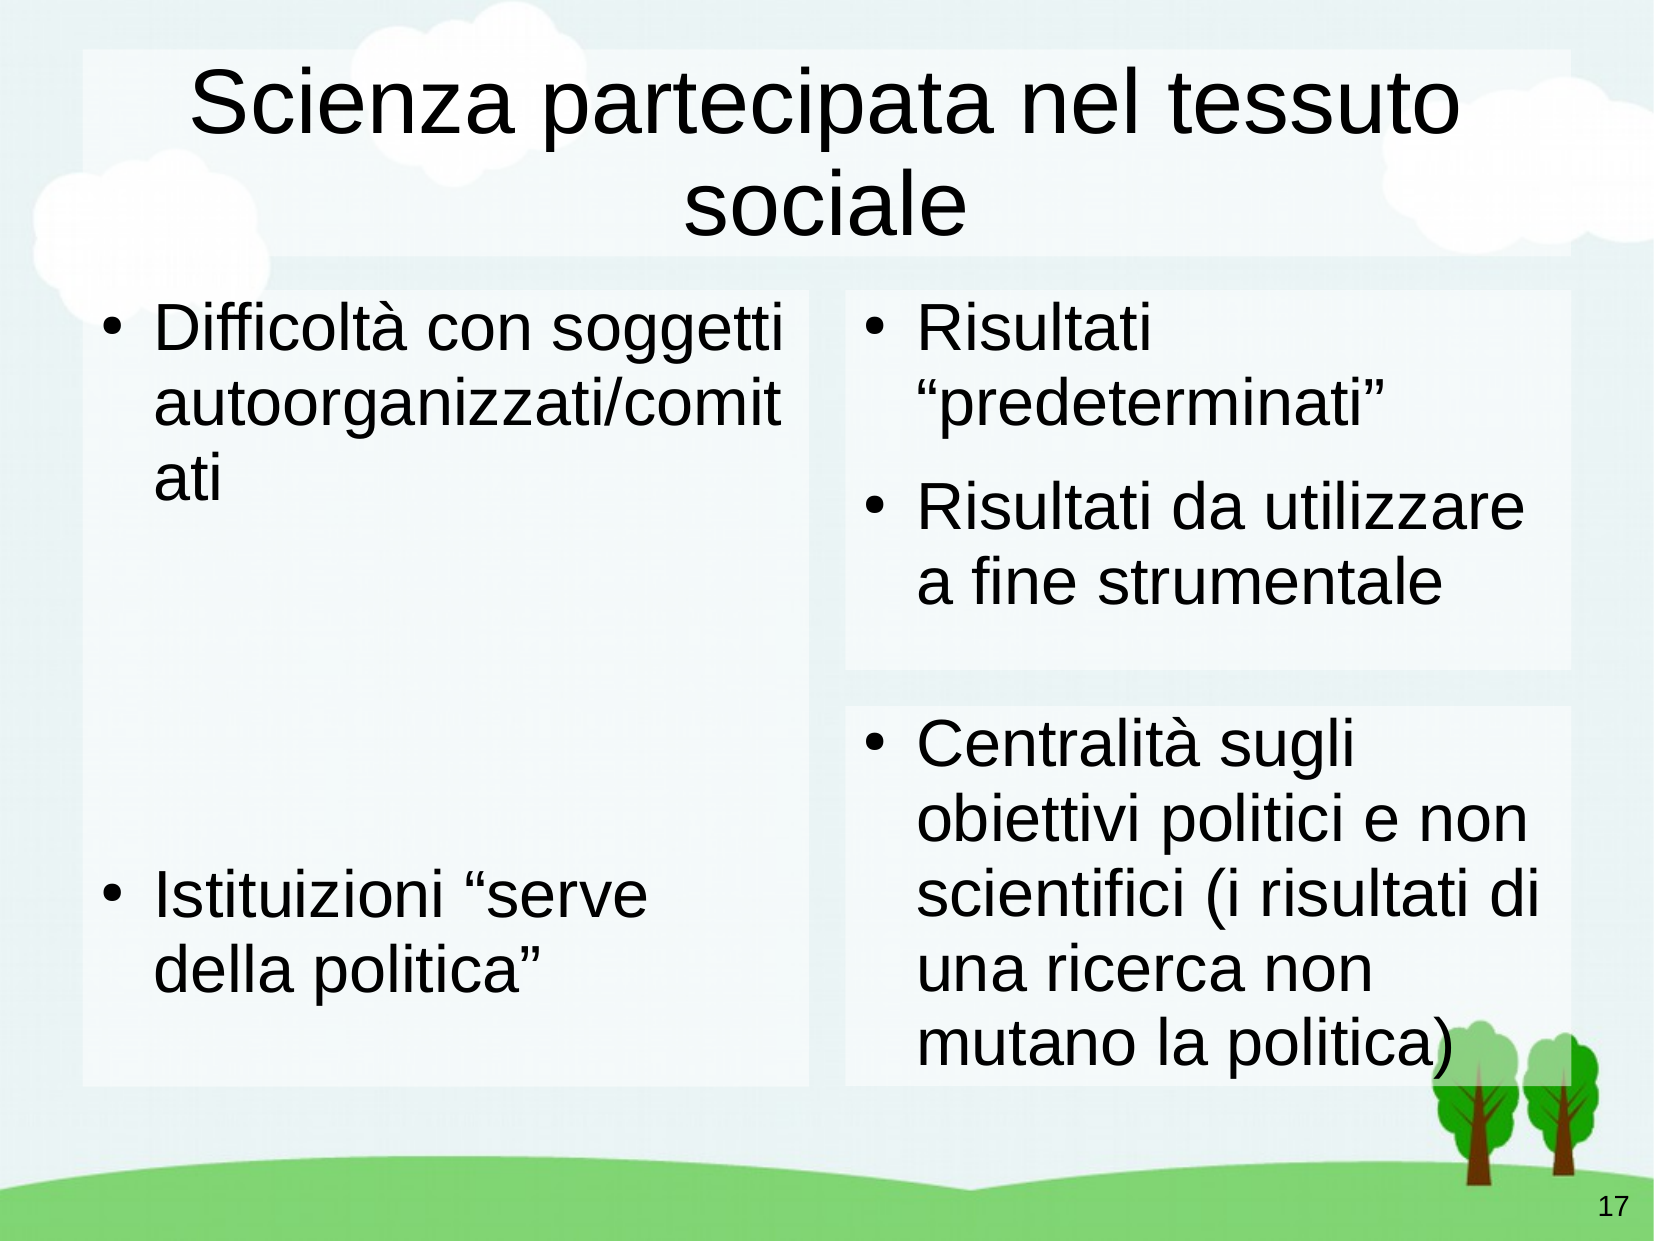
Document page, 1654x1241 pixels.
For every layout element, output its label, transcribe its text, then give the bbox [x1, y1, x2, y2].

picture [0, 0, 1654, 1241]
list Risultati “predeterminati” Risultati da utilizzare a fine strumentale [845, 290, 1572, 671]
list Difficoltà con soggetti autoorganizzati/comitati Istituizioni “serve della politica” [82, 290, 809, 1087]
title Scienza partecipata nel tessuto sociale [82, 49, 1571, 257]
list Centralità sugli obiettivi politici e non scientifici (i risultati di una ricerca non mutano la politica) [845, 706, 1572, 1087]
